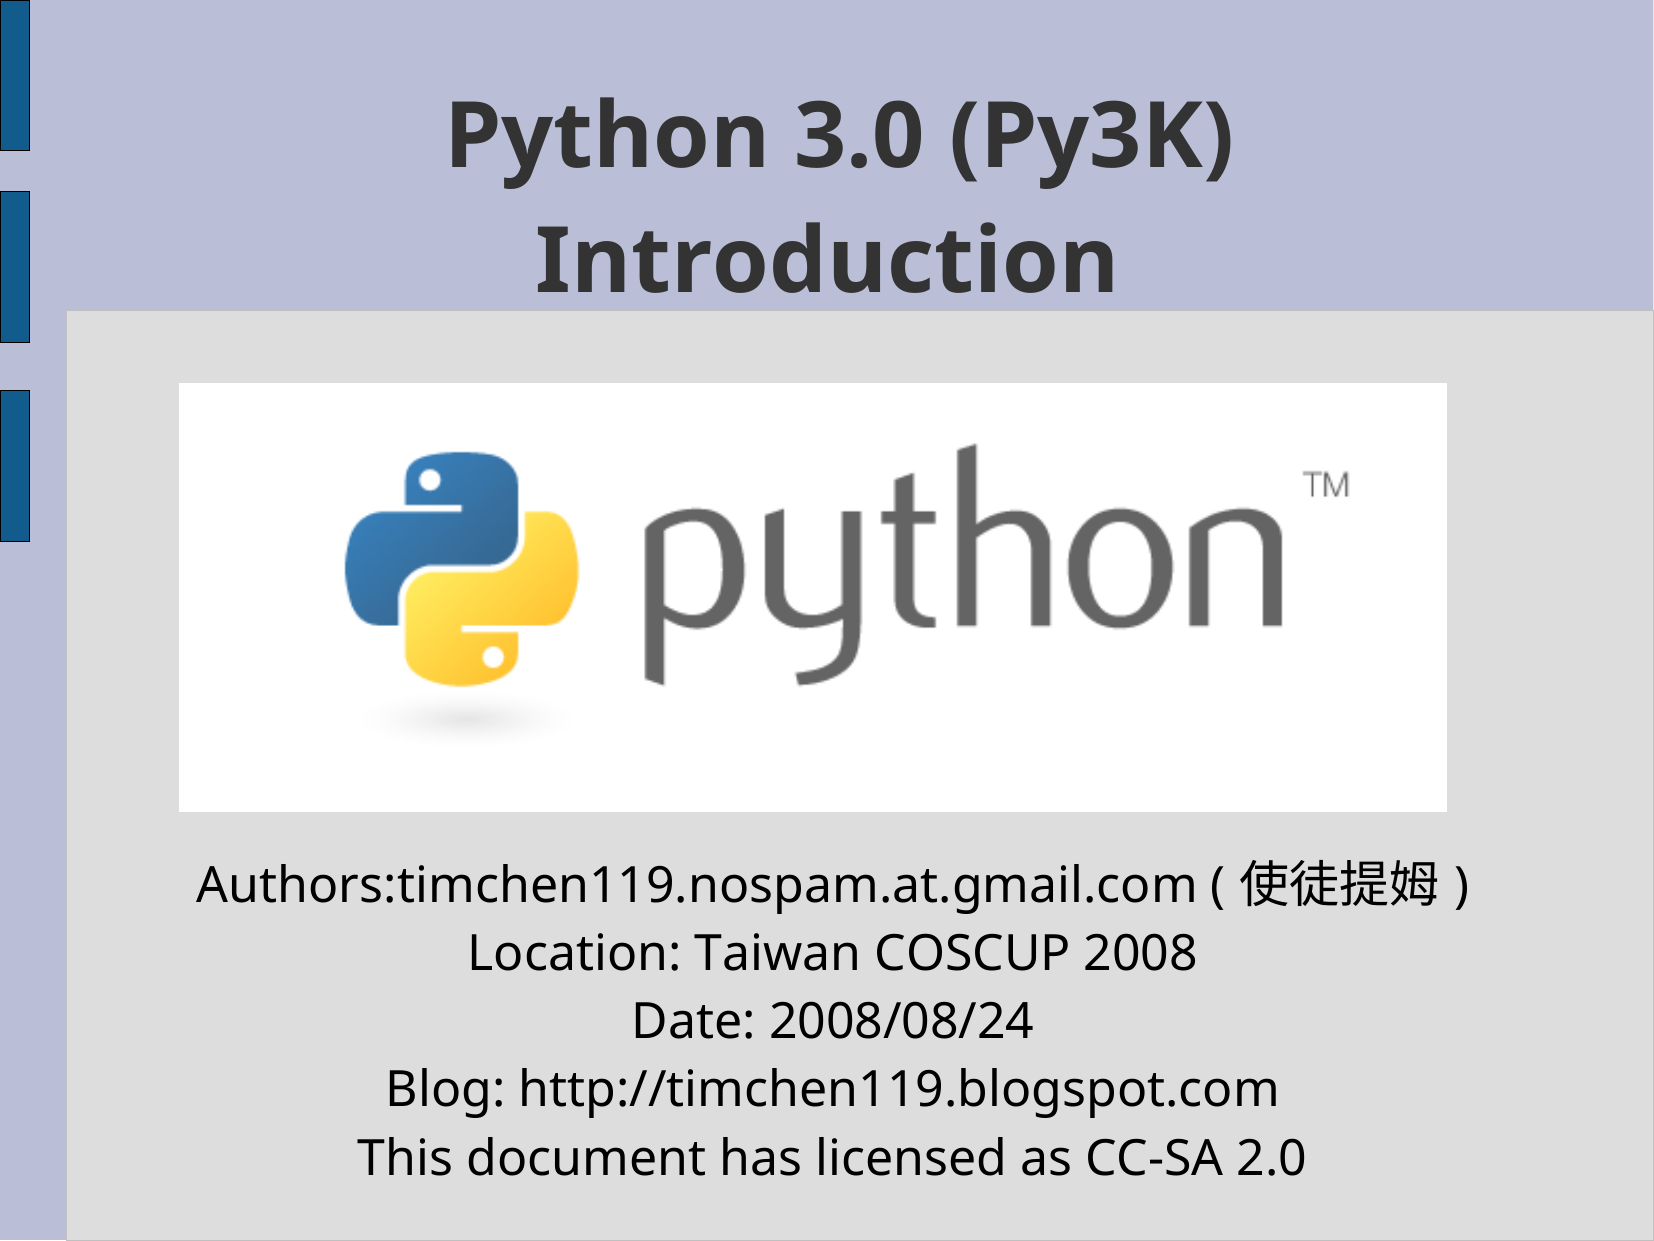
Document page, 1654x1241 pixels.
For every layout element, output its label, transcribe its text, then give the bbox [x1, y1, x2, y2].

picture [179, 383, 1447, 812]
subtitle Authors: timchen119.nospam.at.gmail.com (使徒提姆) Location: Taiwan COSCUP 2008 Date: 2008/08/24 Blog: http://timchen119.blogspot.com This document has licensed as CC-SA 2.0 [118, 856, 1531, 1178]
title Python 3.0 (Py3K) Introduction [121, 84, 1534, 305]
